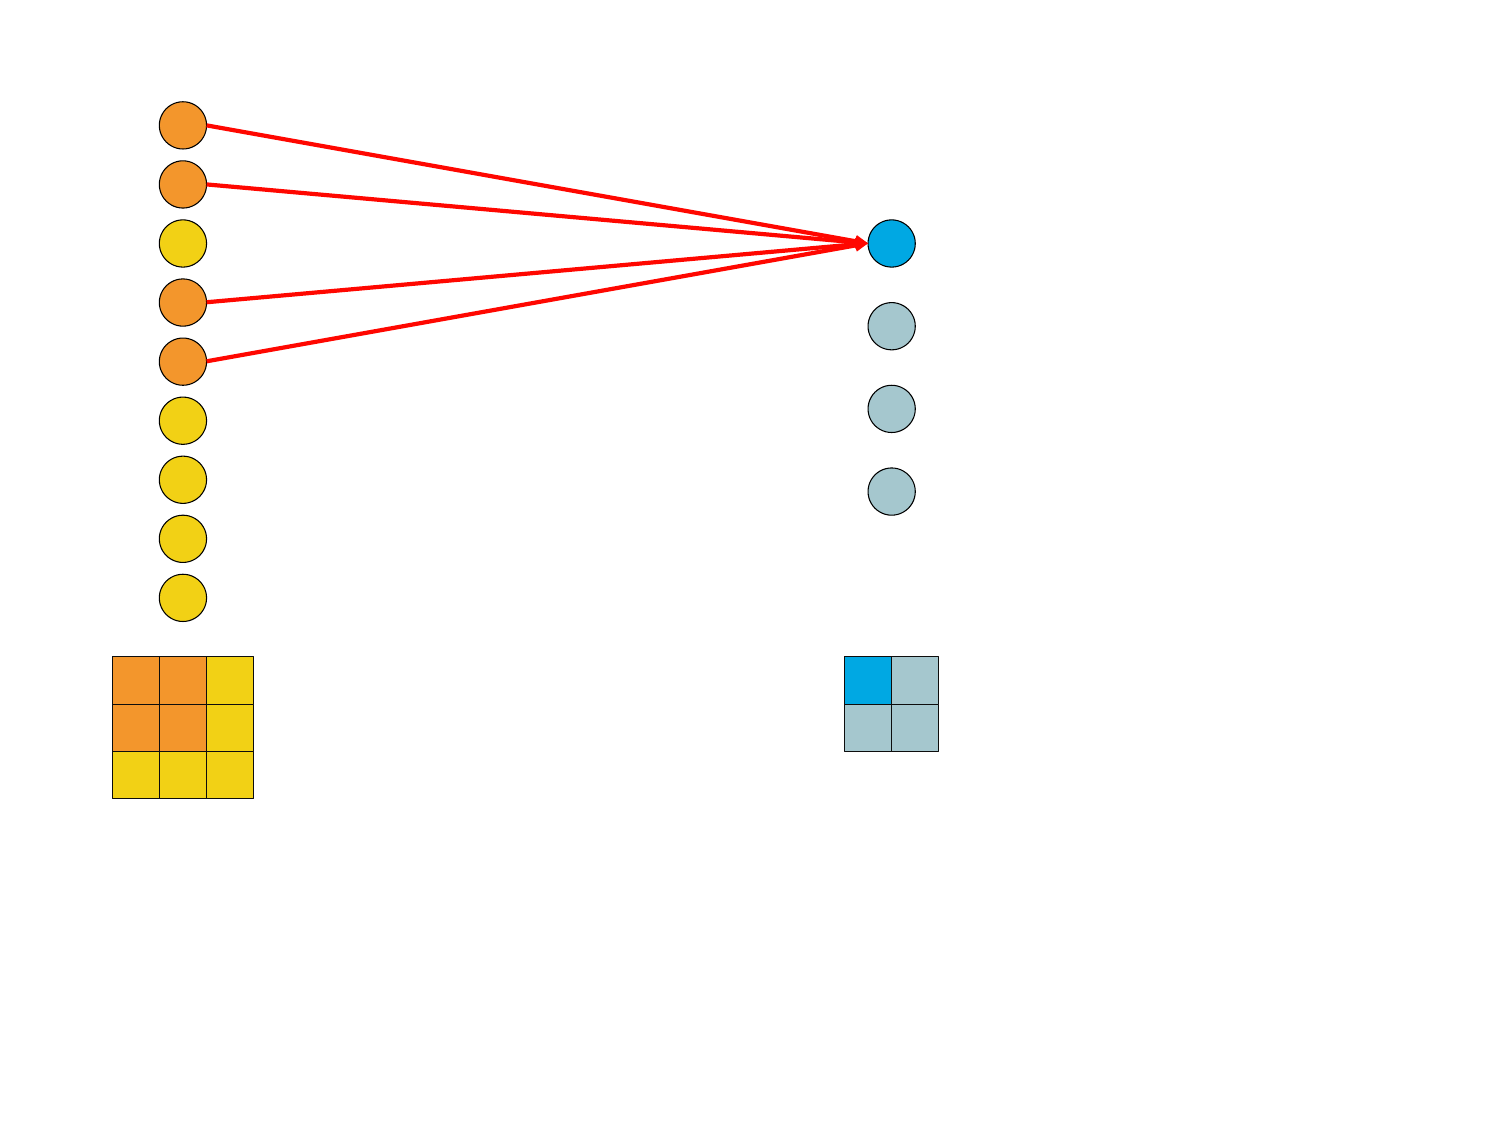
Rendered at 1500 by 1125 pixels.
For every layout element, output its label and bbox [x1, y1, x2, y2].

text_box [868, 219, 916, 268]
text_box [112, 656, 254, 799]
text_box [159, 456, 207, 504]
text_box [159, 515, 207, 563]
text_box [159, 160, 207, 209]
text_box [159, 338, 207, 386]
text_box [868, 385, 916, 433]
text_box [844, 656, 939, 752]
text_box [159, 574, 207, 622]
text_box [159, 278, 207, 327]
text_box [159, 219, 207, 268]
text_box [868, 302, 916, 350]
text_box [159, 397, 207, 445]
text_box [159, 101, 207, 149]
text_box [868, 467, 916, 516]
